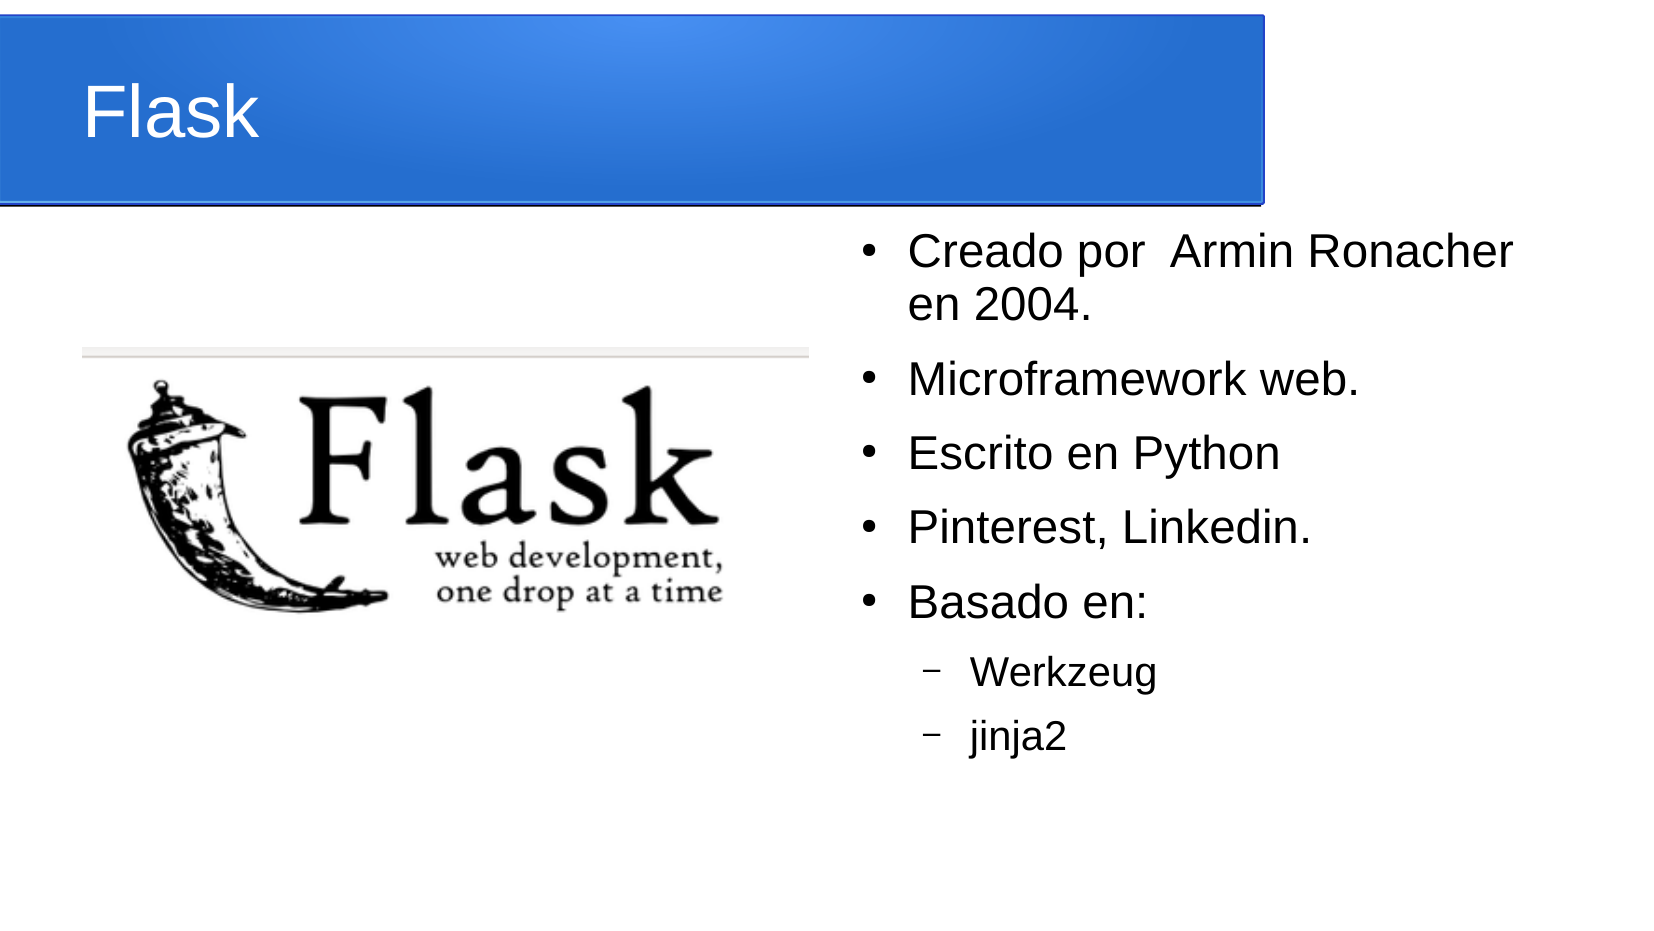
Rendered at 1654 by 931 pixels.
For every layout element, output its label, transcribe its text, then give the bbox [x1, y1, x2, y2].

picture [82, 347, 809, 641]
list Creado por Armin Ronacher en 2004. Microframework web. Escrito en Python Pinterest, Linkedin. Basado en: Werkzeug jinja2 [845, 224, 1572, 764]
title Flask [82, 35, 1235, 189]
